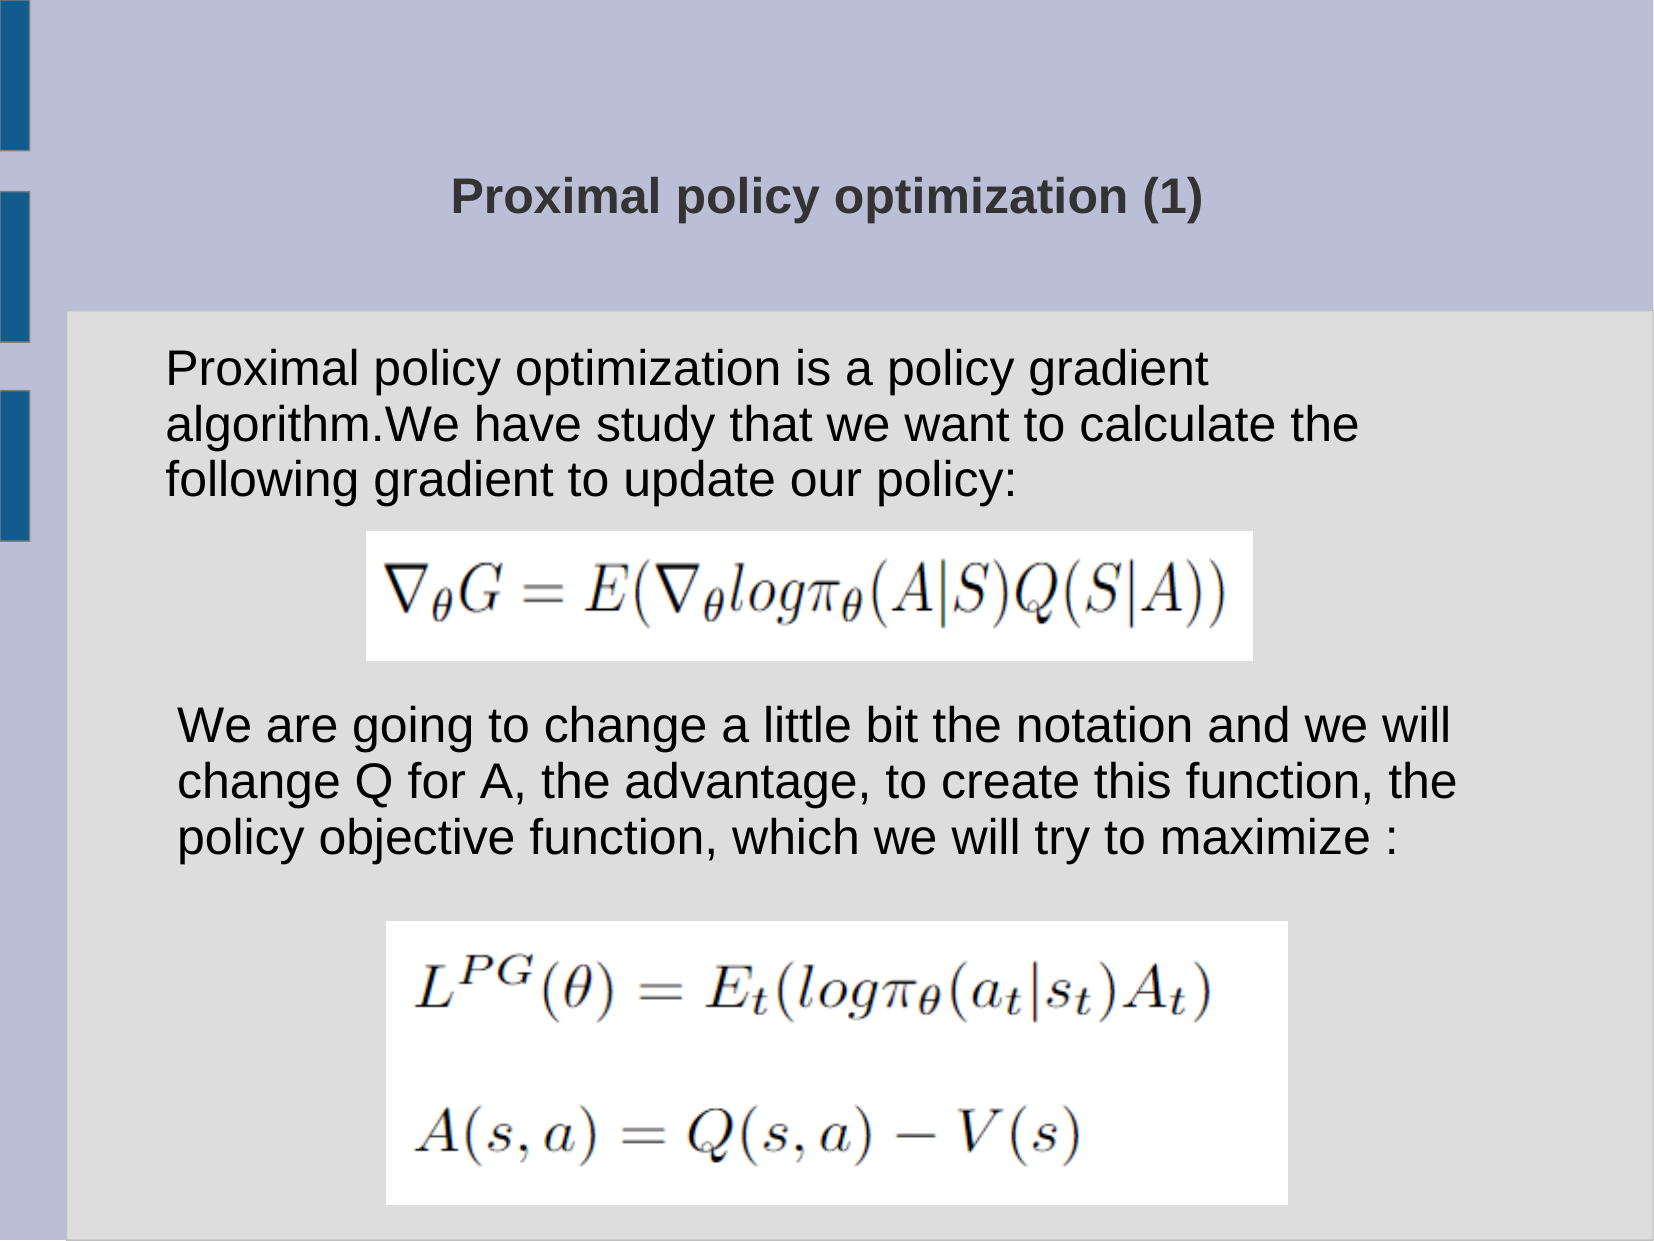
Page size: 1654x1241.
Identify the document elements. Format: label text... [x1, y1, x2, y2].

title Proximal policy optimization (1) [121, 91, 1534, 299]
picture [366, 531, 1253, 661]
text_box We are going to change a little bit the notation and we will change Q for A, the advantage, to create this function, the policy objective function, which we will try to maximize : [177, 694, 1524, 862]
text_box Proximal policy optimization is a policy gradient algorithm.We have study that we want to calculate the following gradient to update our policy: [165, 337, 1465, 505]
picture [386, 921, 1288, 1205]
